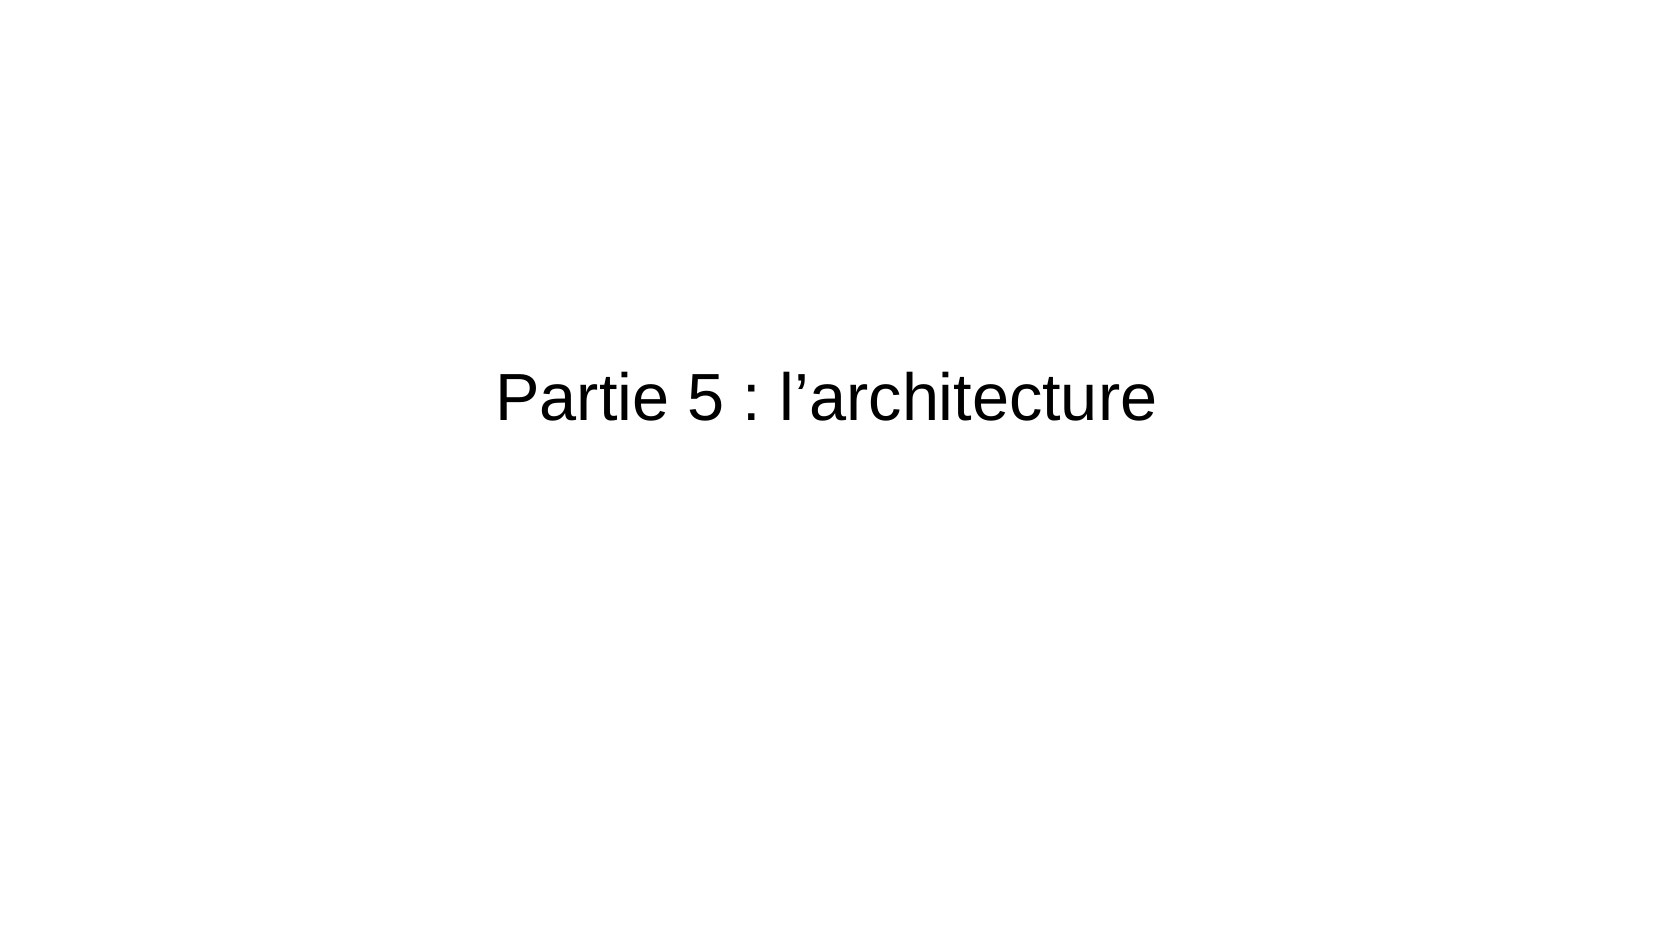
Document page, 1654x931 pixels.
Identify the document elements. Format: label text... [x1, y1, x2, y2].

subtitle Partie 5 : l’architecture [82, 37, 1571, 757]
